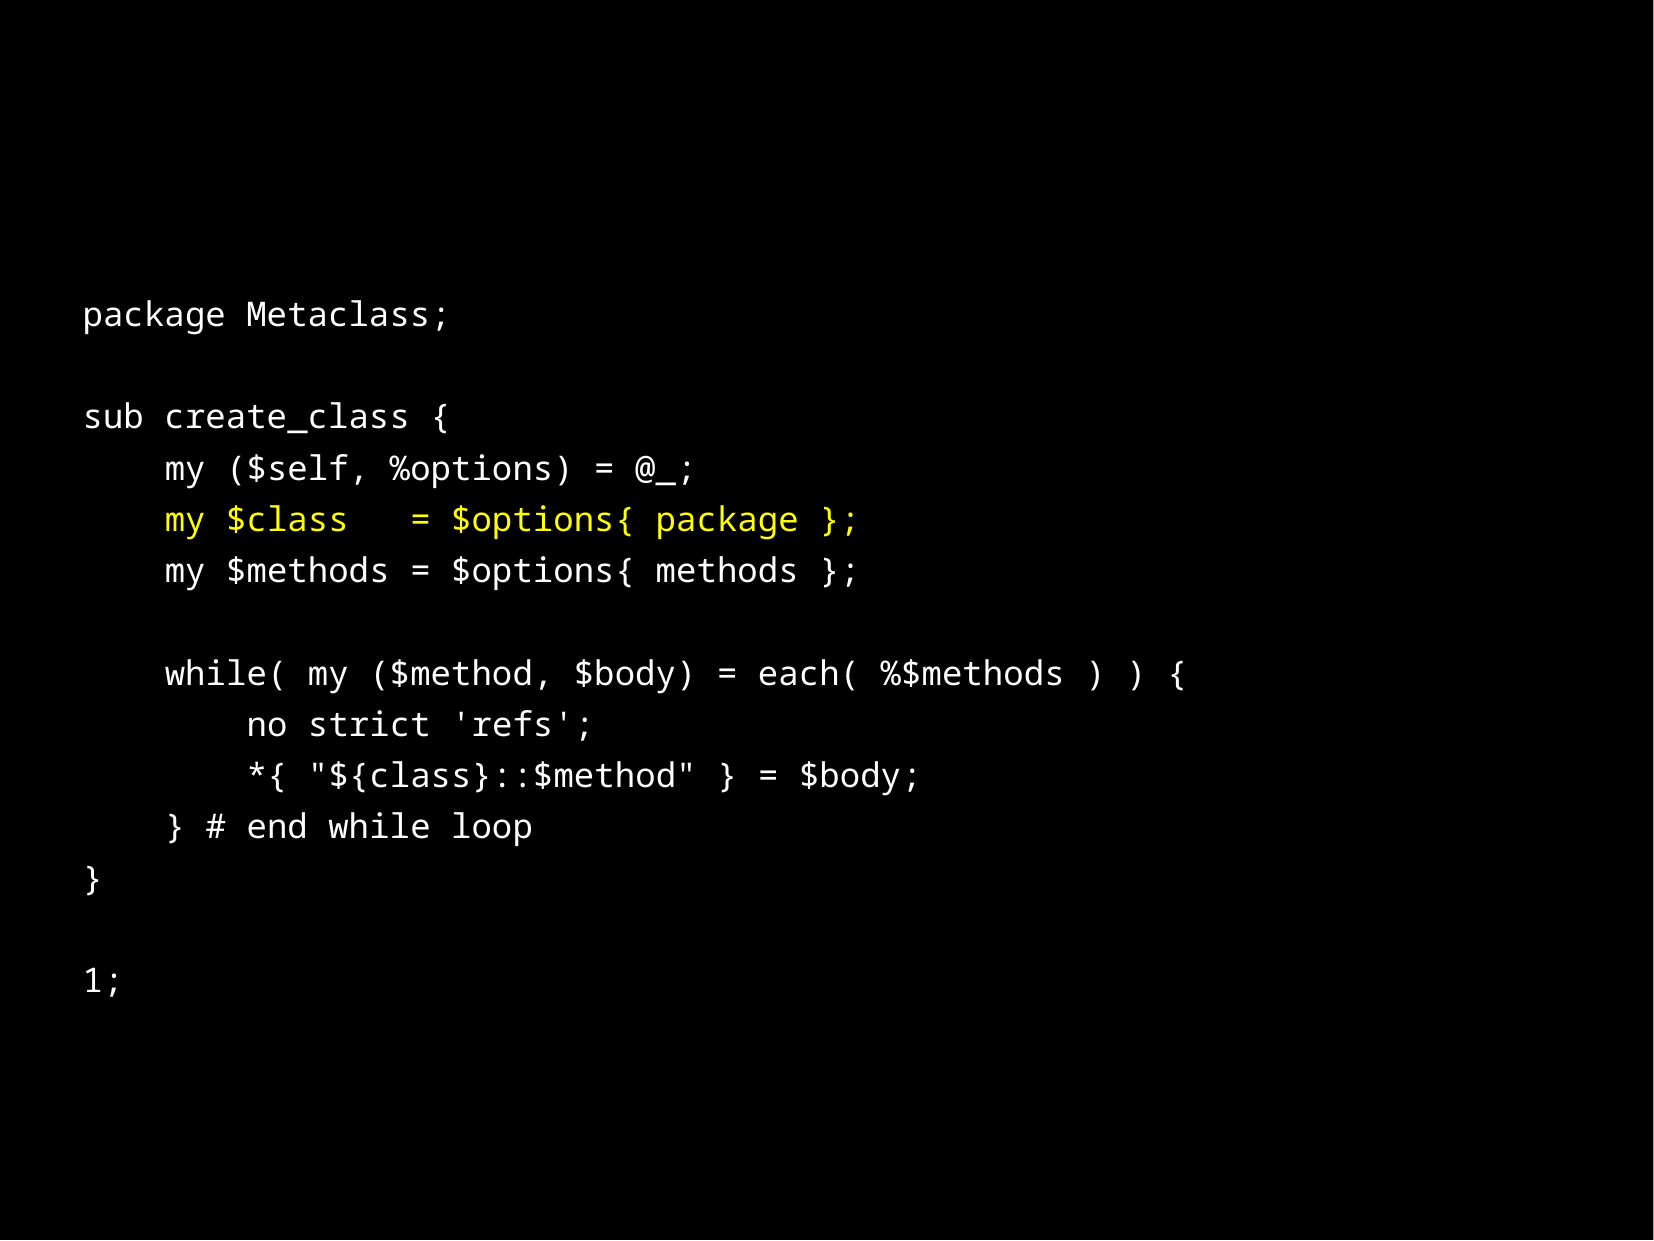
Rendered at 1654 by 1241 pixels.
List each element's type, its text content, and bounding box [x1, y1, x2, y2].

list package Metaclass; sub create_class { my ($self, %options) = @_; my $class = $options{ package }; my $methods = $options{ methods }; while( my ($method, $body) = each( %$methods ) ) { no strict 'refs'; *{ "${class}::$method" } = $body; } # end while loop } 1; [82, 290, 1538, 1010]
